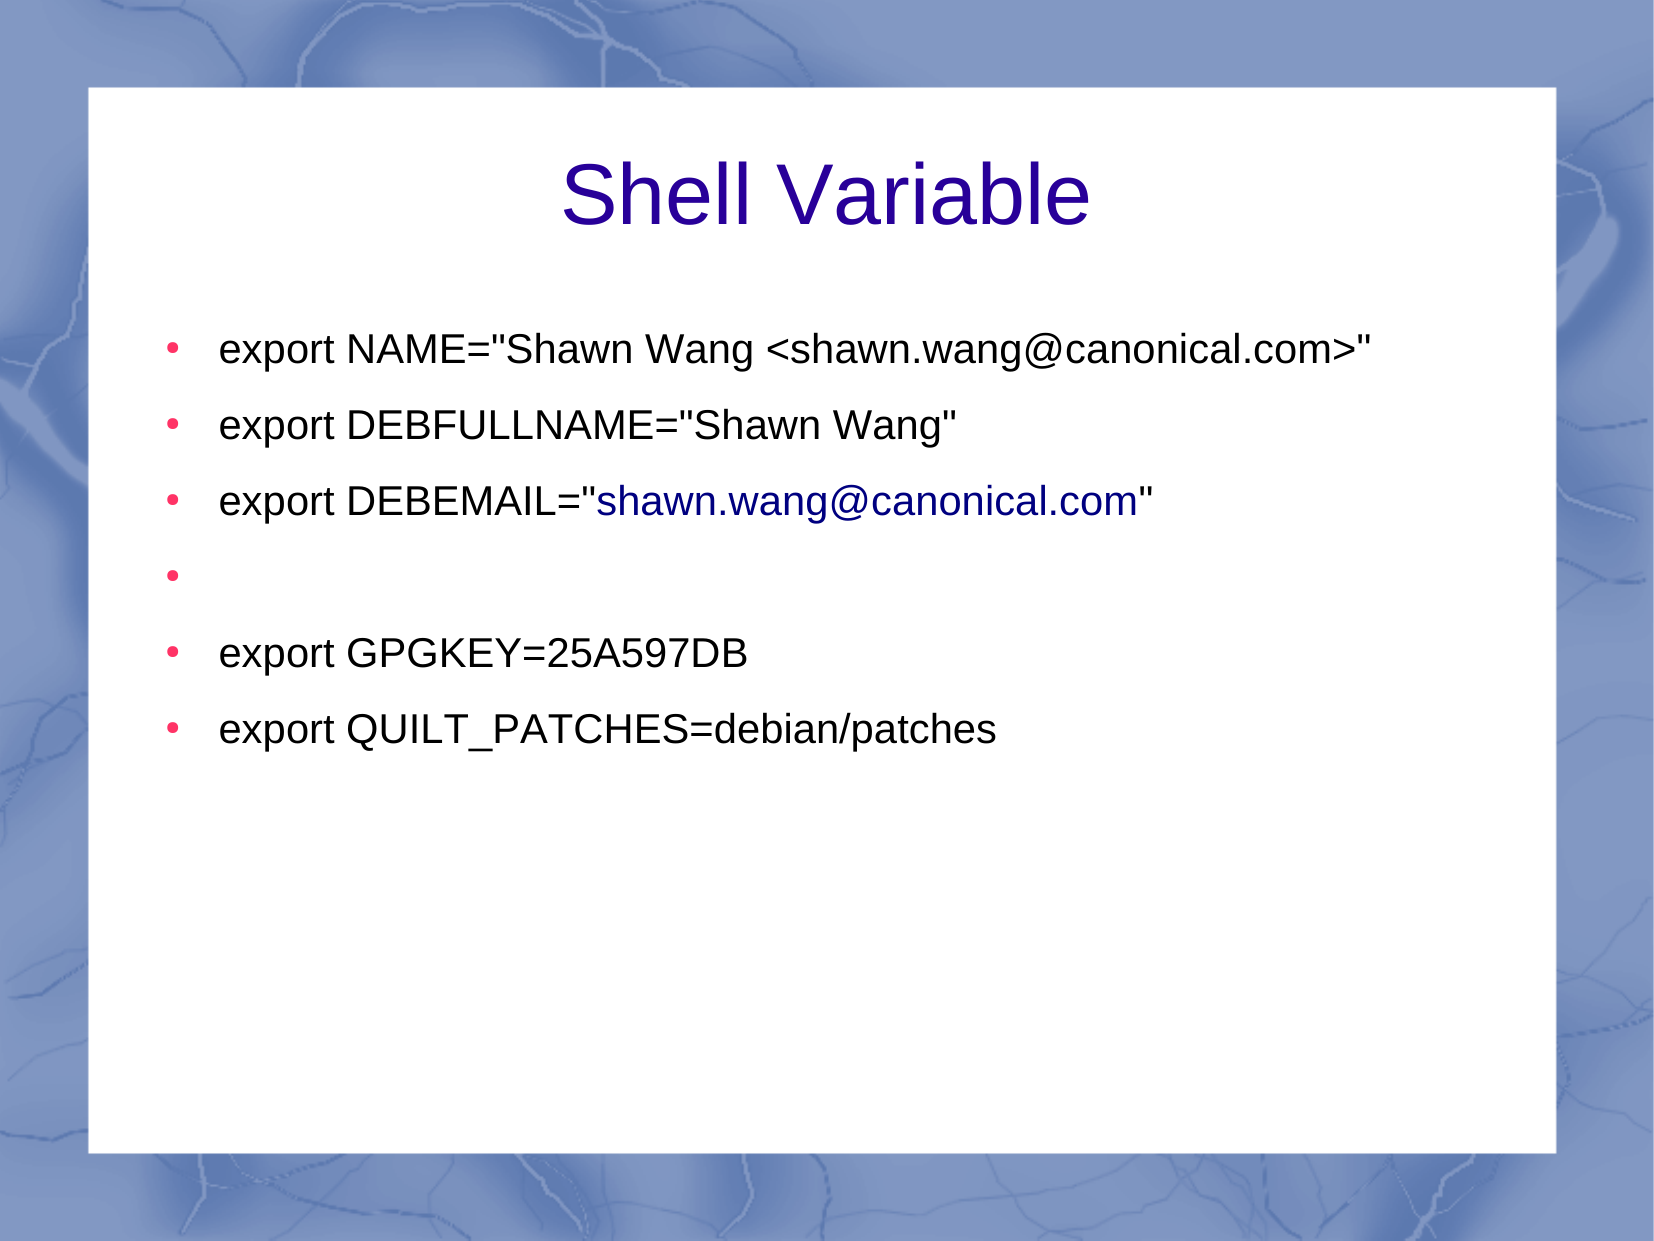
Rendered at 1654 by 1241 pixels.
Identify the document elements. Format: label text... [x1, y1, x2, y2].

list export NAME="Shawn Wang <shawn.wang@canonical.com>" export DEBFULLNAME="Shawn Wang" export DEBEMAIL="shawn.wang@canonical.com" export GPGKEY=25A597DB export QUILT_PATCHES=debian/patches [147, 325, 1506, 1045]
title Shell Variable [118, 90, 1536, 298]
picture [0, 0, 1654, 1241]
